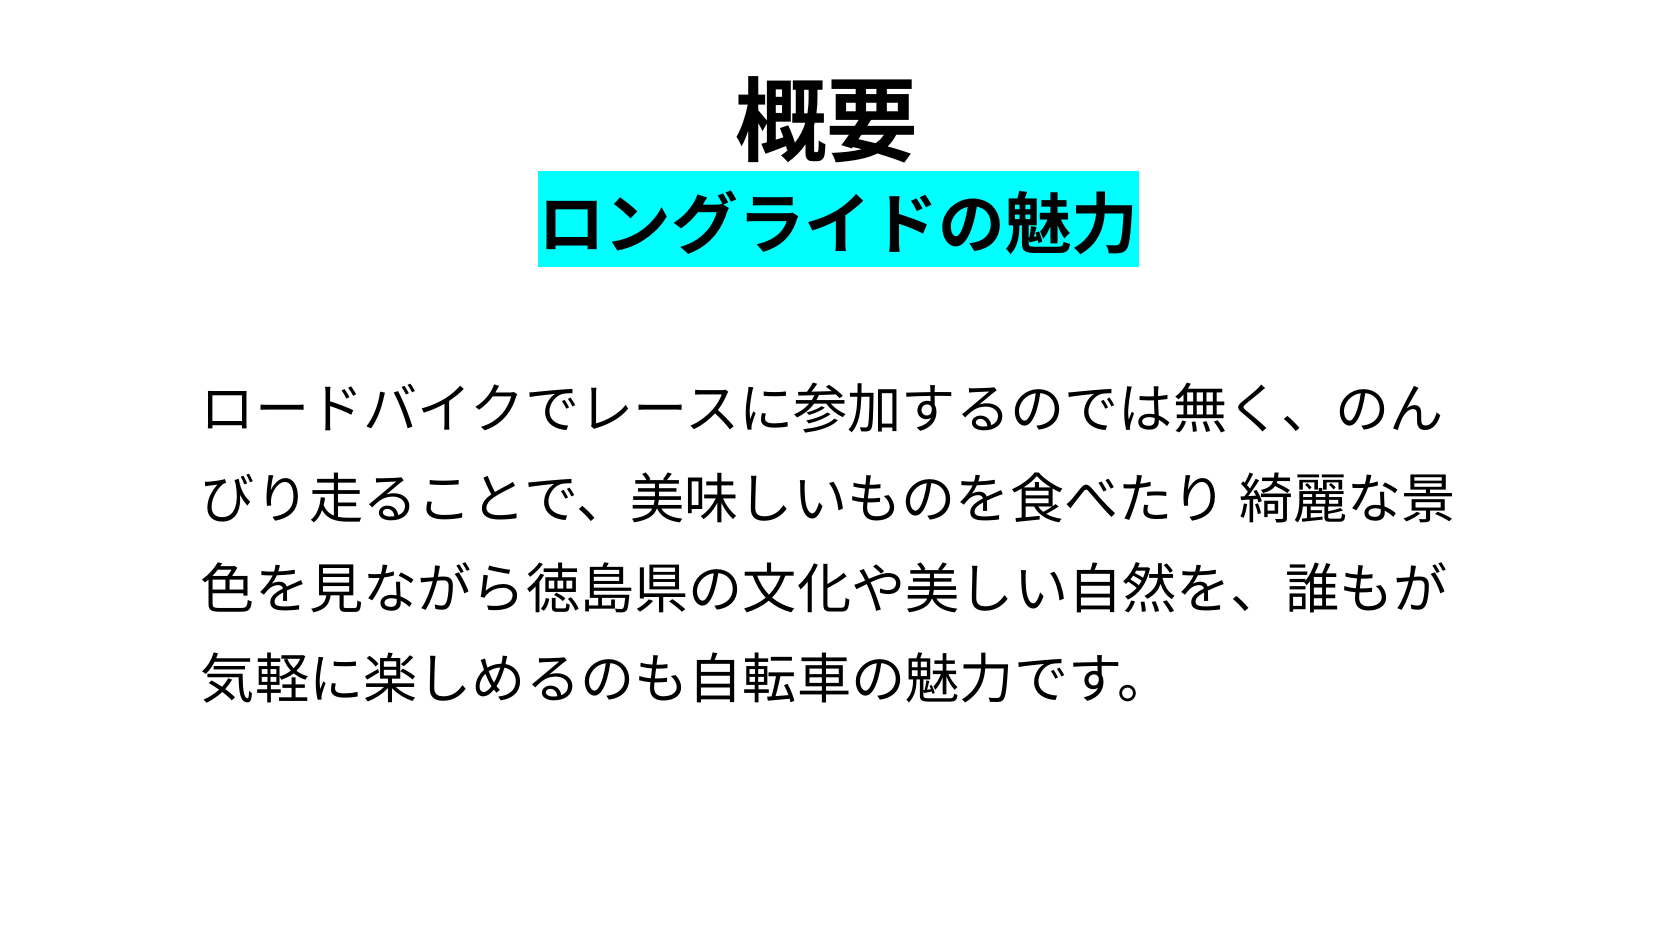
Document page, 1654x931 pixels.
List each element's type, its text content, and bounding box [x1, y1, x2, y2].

title 概要 [82, 37, 1571, 193]
subtitle ロングライドの魅力 ロードバイクでレースに参加するのでは無く、のんびり走ることで、美味しいものを食べたり 綺麗な景色を見ながら徳島県の文化や美しい自然を、誰もが気軽に楽しめるのも自転車の魅力です。 [200, 217, 1477, 758]
